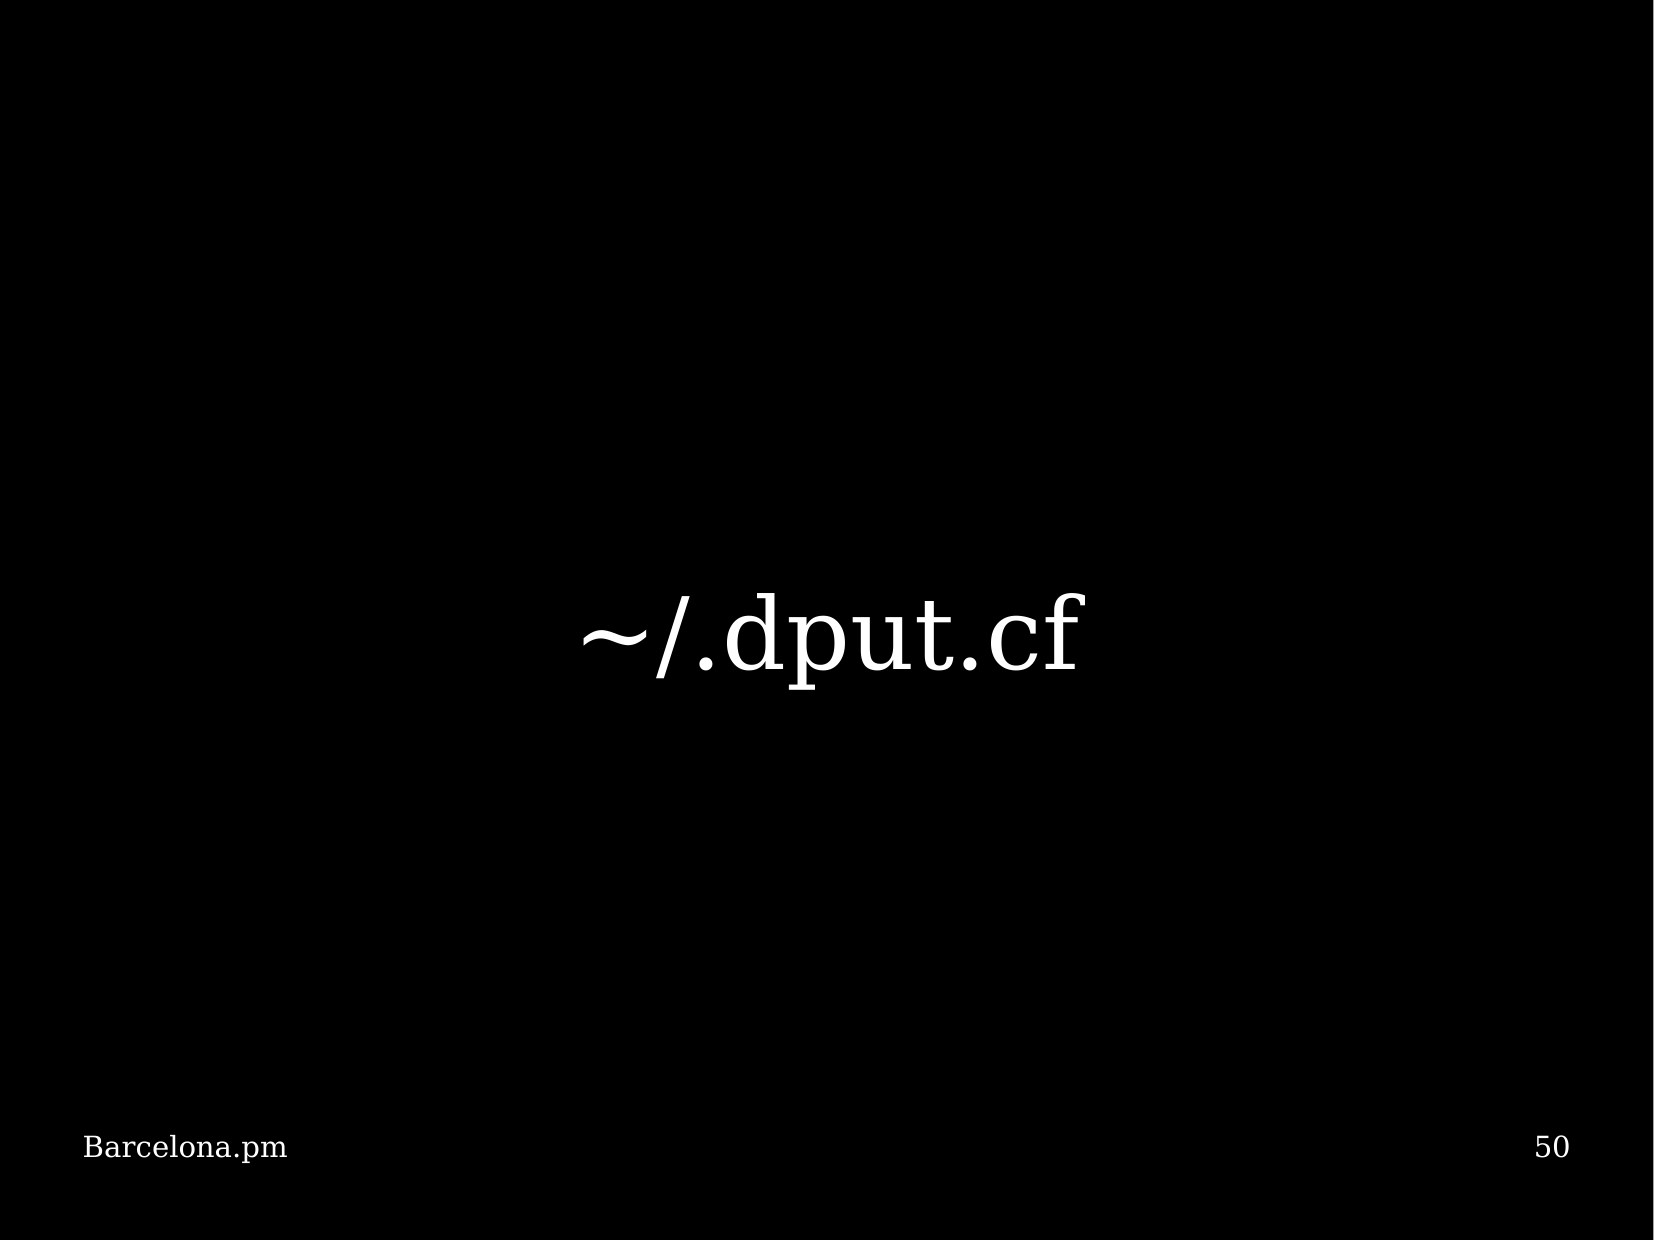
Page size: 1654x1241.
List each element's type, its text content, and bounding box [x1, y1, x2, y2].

title ~/.dput.cf [82, 116, 1571, 1124]
